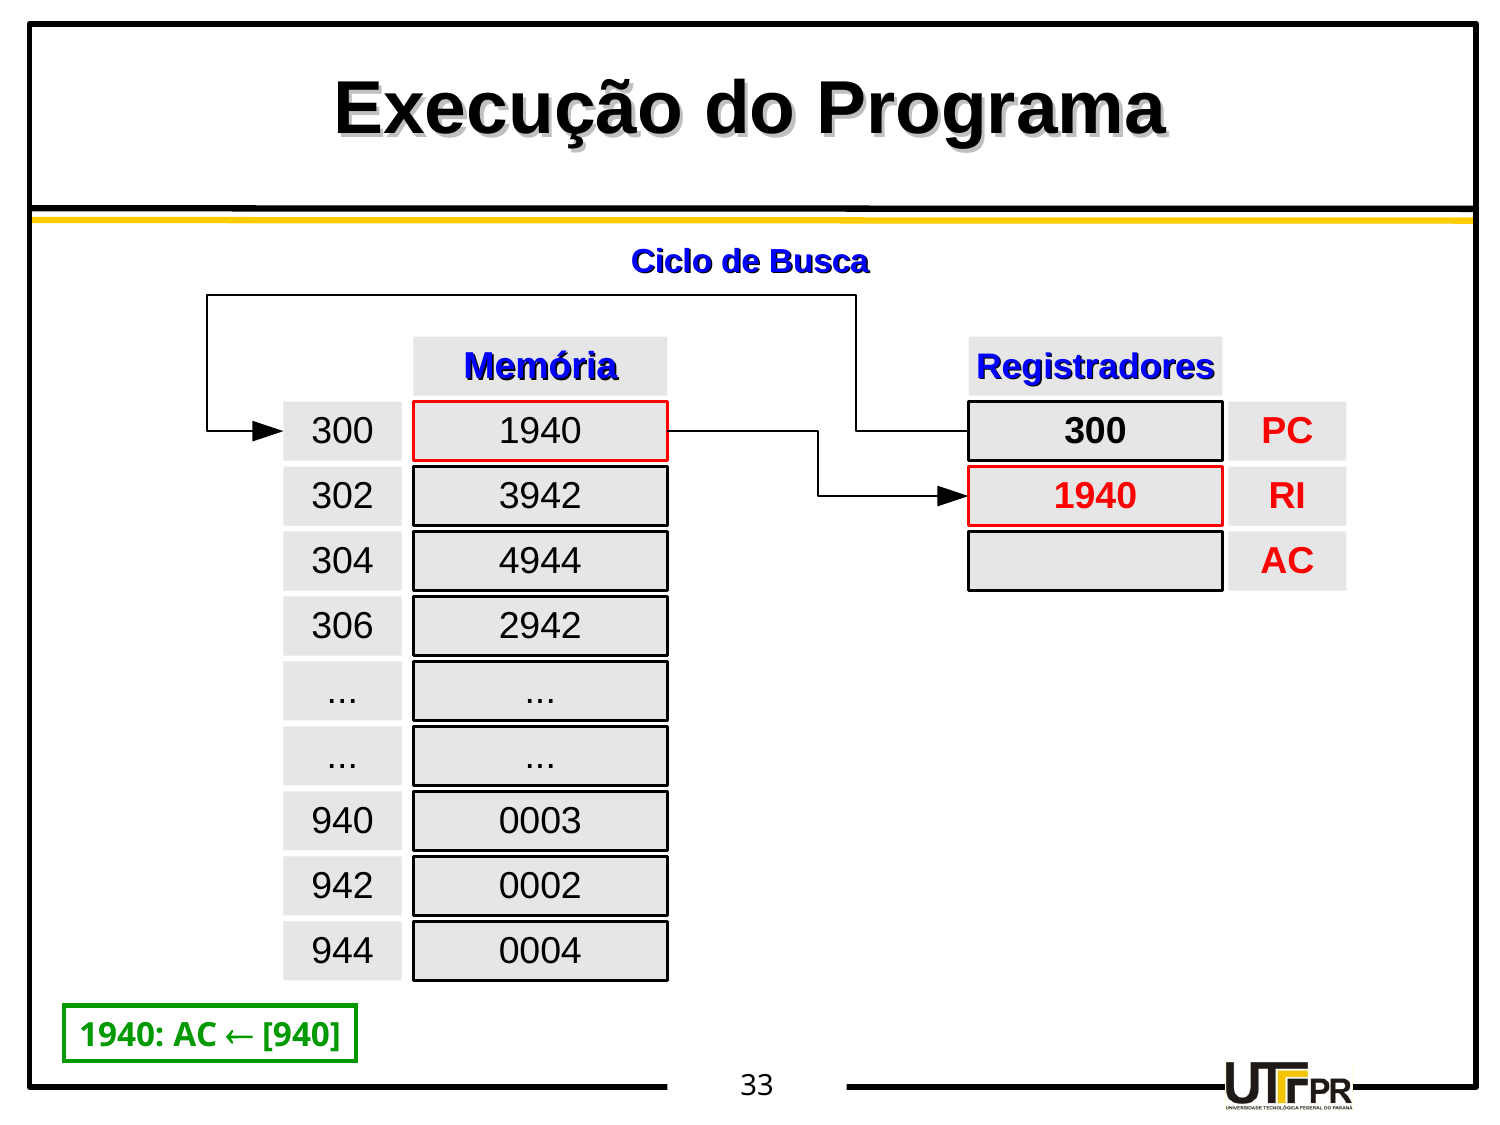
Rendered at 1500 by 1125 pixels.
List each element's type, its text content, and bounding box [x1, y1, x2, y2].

text_box PC [1228, 401, 1347, 461]
text_box 1940 [413, 401, 668, 461]
text_box 0003 [413, 791, 668, 851]
title Execução do Programa [41, 65, 1459, 159]
text_box 4944 [413, 531, 668, 591]
text_box 940 [283, 791, 402, 851]
picture [1225, 1062, 1353, 1110]
text_box 1940 [968, 466, 1223, 526]
text_box 944 [283, 921, 402, 981]
text_box ... [283, 661, 402, 721]
text_box 300 [283, 401, 402, 461]
text_box AC [1228, 531, 1347, 591]
text_box ... [413, 661, 668, 721]
text_box Ciclo de Busca [616, 231, 884, 287]
text_box 0004 [413, 921, 668, 981]
text_box [968, 531, 1223, 591]
text_box 300 [968, 401, 1223, 461]
text_box 302 [283, 466, 402, 526]
text_box 3942 [413, 466, 668, 526]
text_box ... [283, 726, 402, 786]
text_box 942 [283, 856, 402, 916]
text_box Memória [413, 336, 668, 396]
text_box 2942 [413, 596, 668, 656]
text_box ... [413, 726, 668, 786]
text_box 0002 [413, 856, 668, 916]
text_box 304 [283, 531, 402, 591]
text_box 306 [283, 596, 402, 656]
text_box RI [1228, 466, 1347, 526]
text_box Registradores [968, 336, 1223, 396]
text_box 1940: AC  [940] [64, 1005, 357, 1061]
